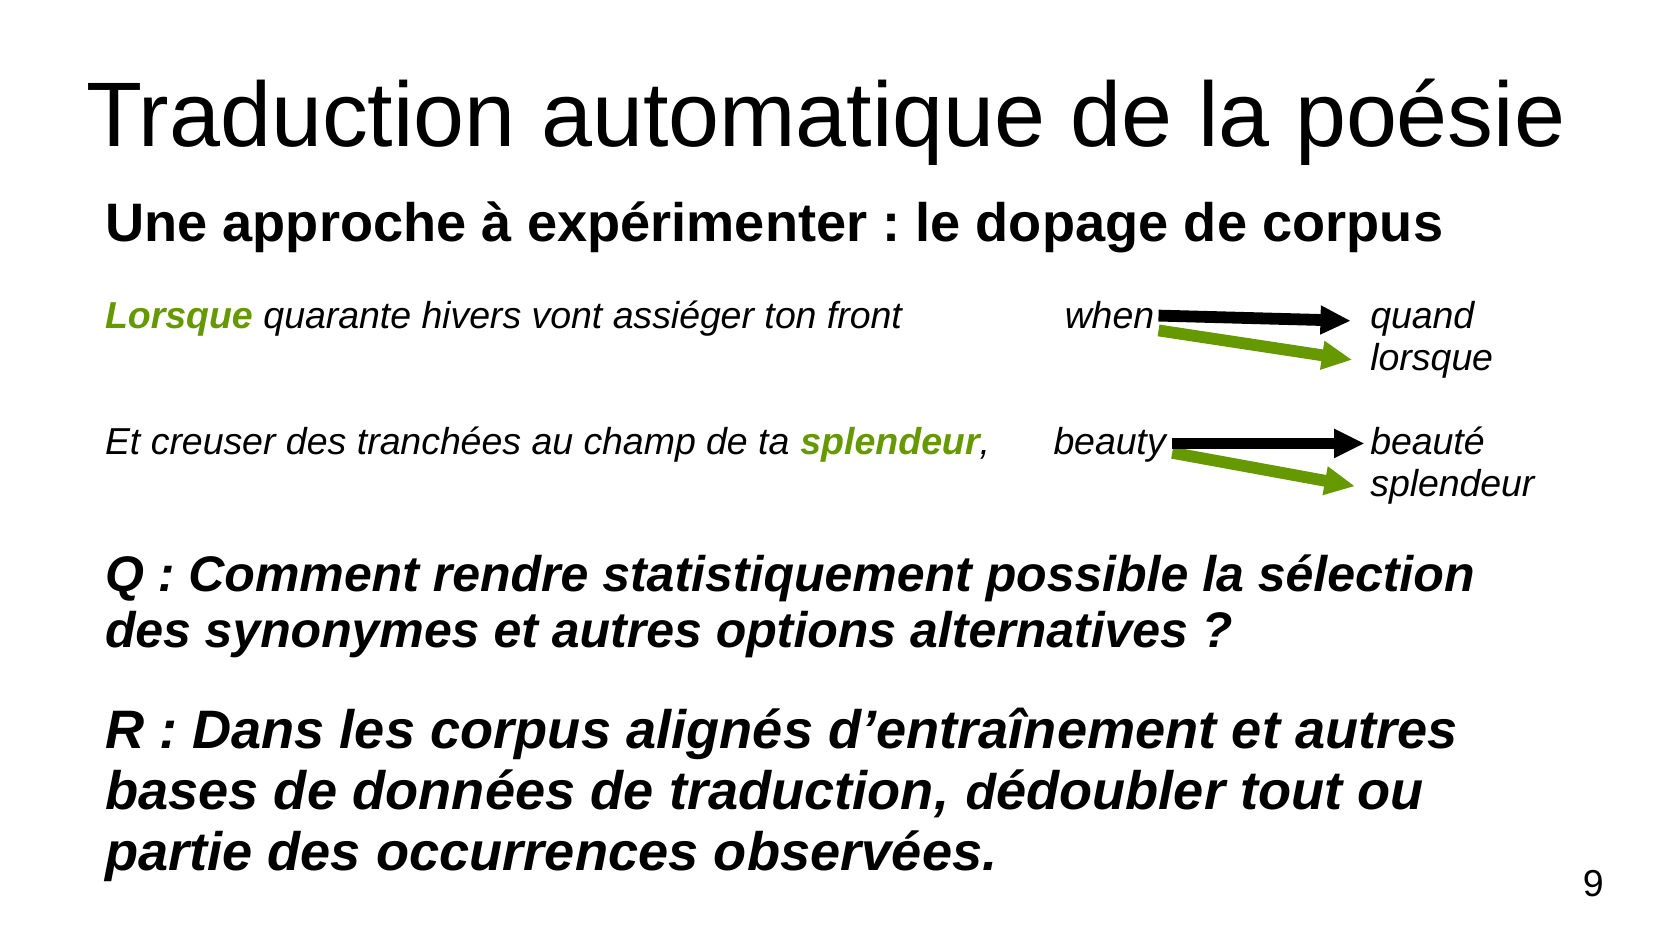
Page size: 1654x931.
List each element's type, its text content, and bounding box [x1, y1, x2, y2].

text_box <numéro> [1568, 855, 1631, 912]
title Traduction automatique de la poésie [82, 37, 1571, 193]
text_box Une approche à expérimenter : le dopage de corpus Lorsque quarante hivers vont assiéger ton front when quand lorsque Et creuser des tranchées au champ de ta splendeur, beauty beauté splendeur Q : Comment rendre statistiquement possible la sélection des synonymes et autres options alternatives ? R : Dans les corpus alignés d’entraînement et autres bases de données de traduction, dédoubler tout ou partie des occurrences observées. [90, 184, 1569, 890]
